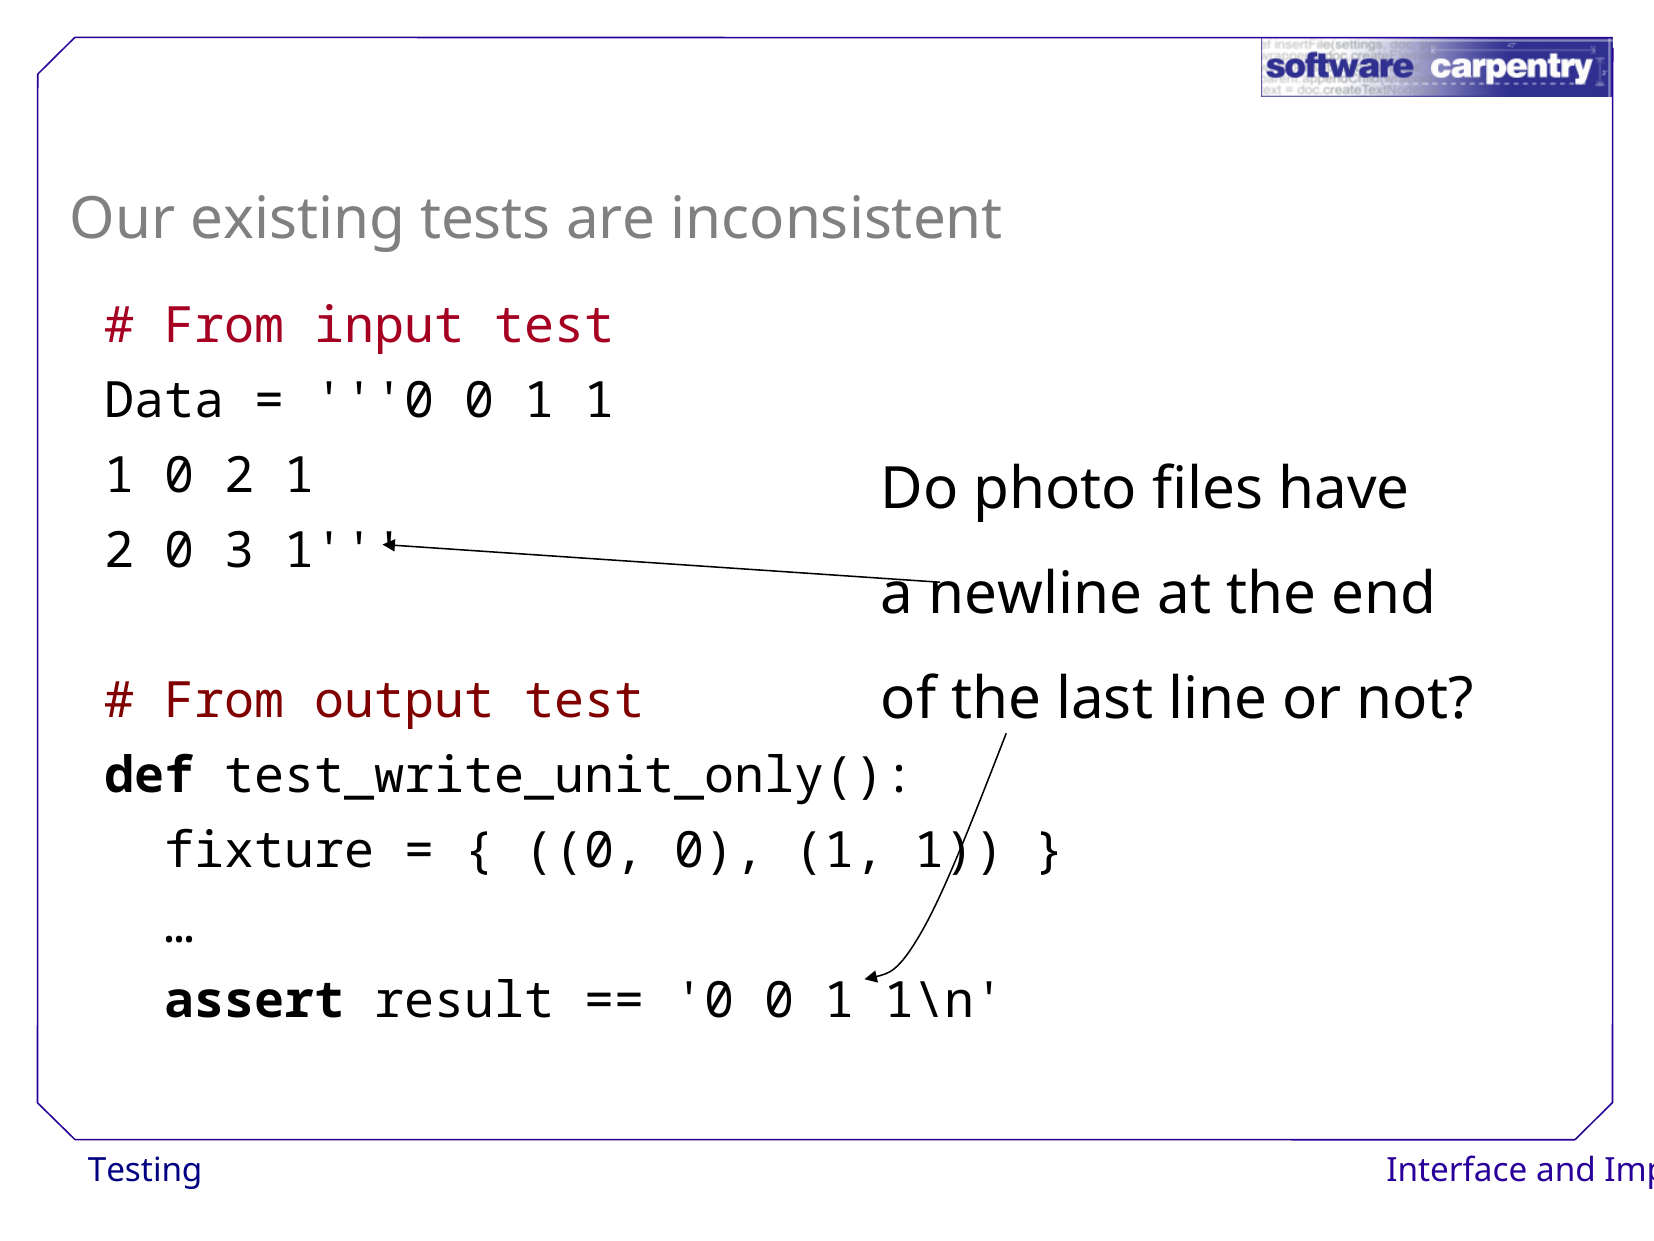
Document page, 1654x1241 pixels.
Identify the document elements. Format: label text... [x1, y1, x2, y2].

text_box # From input test Data = '''0 0 1 1 1 0 2 1 2 0 3 1''' # From output test def test_write_unit_only(): fixture = { ((0, 0), (1, 1)) } … assert result == '0 0 1 1\n' [89, 270, 1440, 1096]
picture [1261, 39, 1613, 97]
text_box Do photo files have a newline at the end of the last line or not? [1440, 407, 1640, 738]
text_box Our existing tests are inconsistent [54, 138, 1168, 259]
